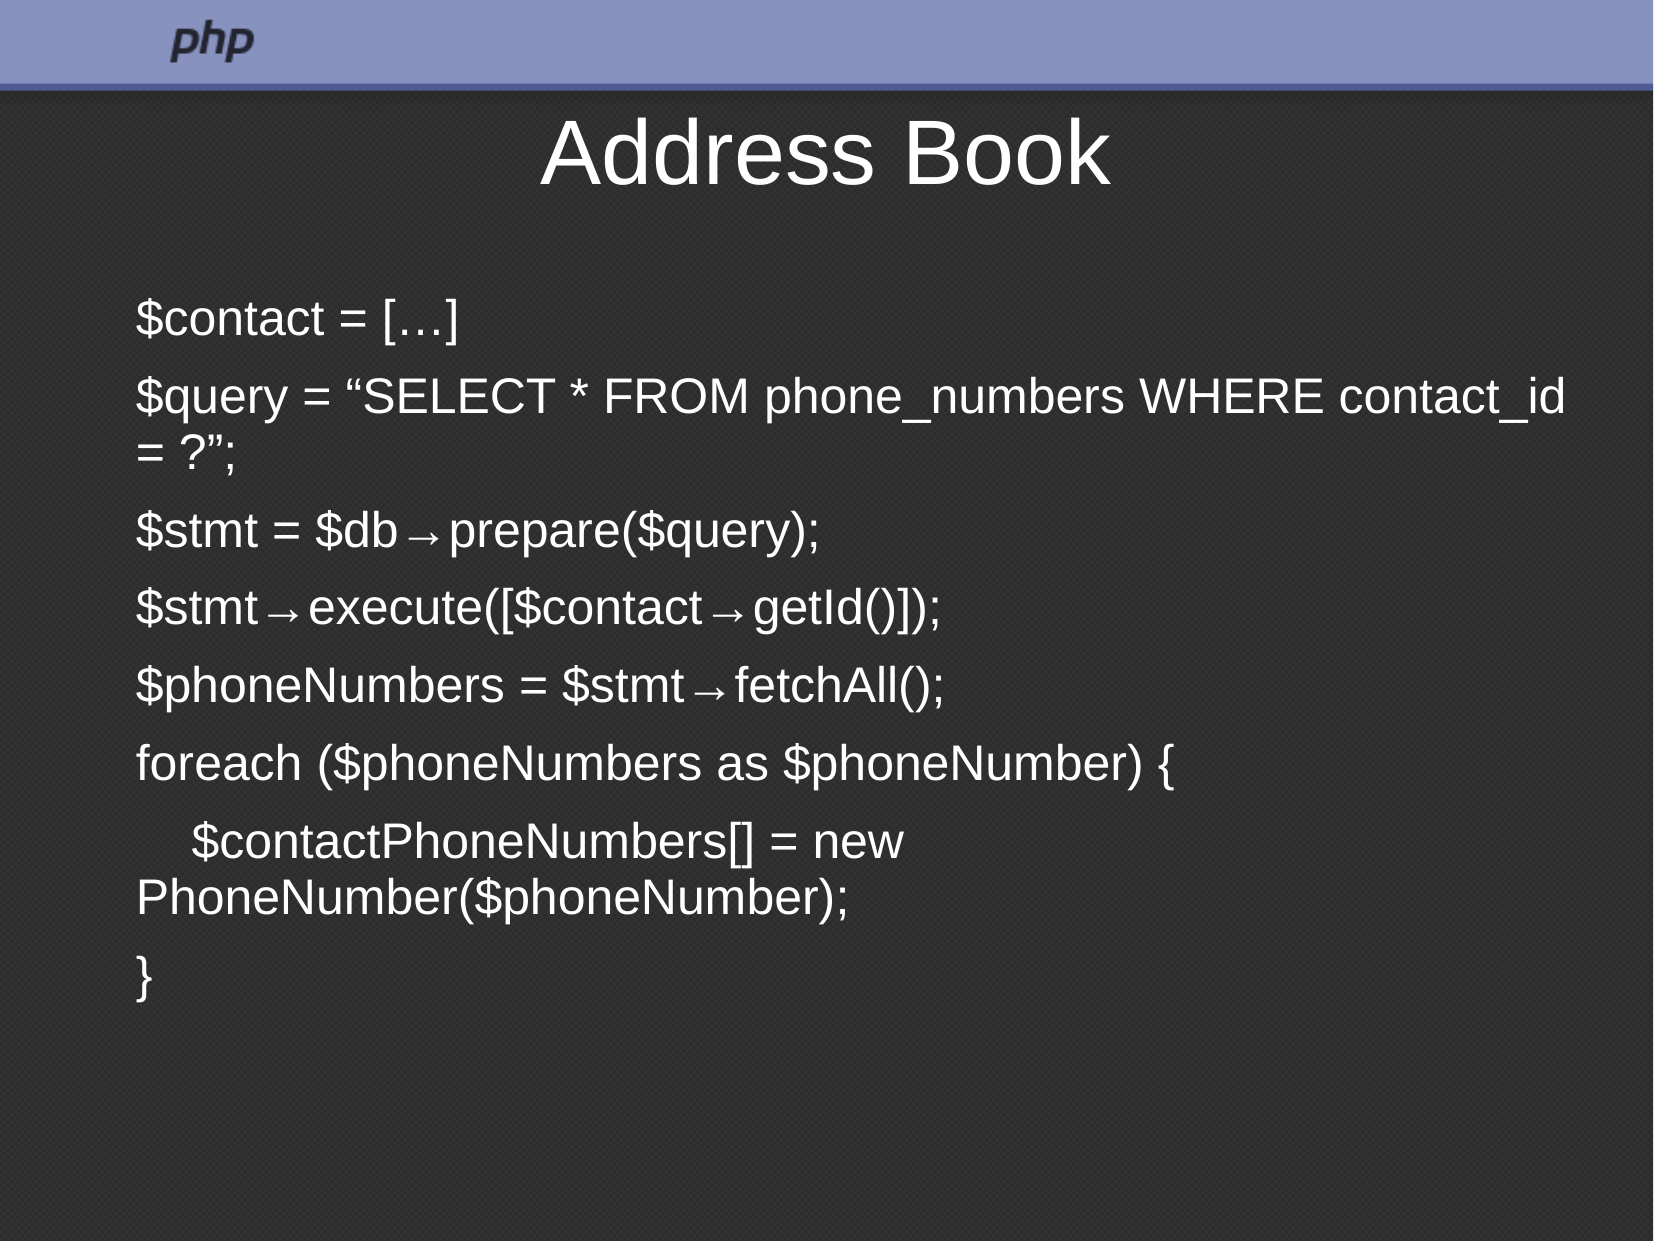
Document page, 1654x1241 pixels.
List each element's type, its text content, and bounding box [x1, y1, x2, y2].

title Address Book [82, 49, 1571, 257]
list $contact = […] $query = “SELECT * FROM phone_numbers WHERE contact_id = ?”; $stmt = $db→prepare($query); $stmt→execute([$contact→getId()]); $phoneNumbers = $stmt→fetchAll(); foreach ($phoneNumbers as $phoneNumber) { $contactPhoneNumbers[] = new PhoneNumber($phoneNumber); } [82, 290, 1571, 1010]
picture [0, 0, 1654, 1241]
